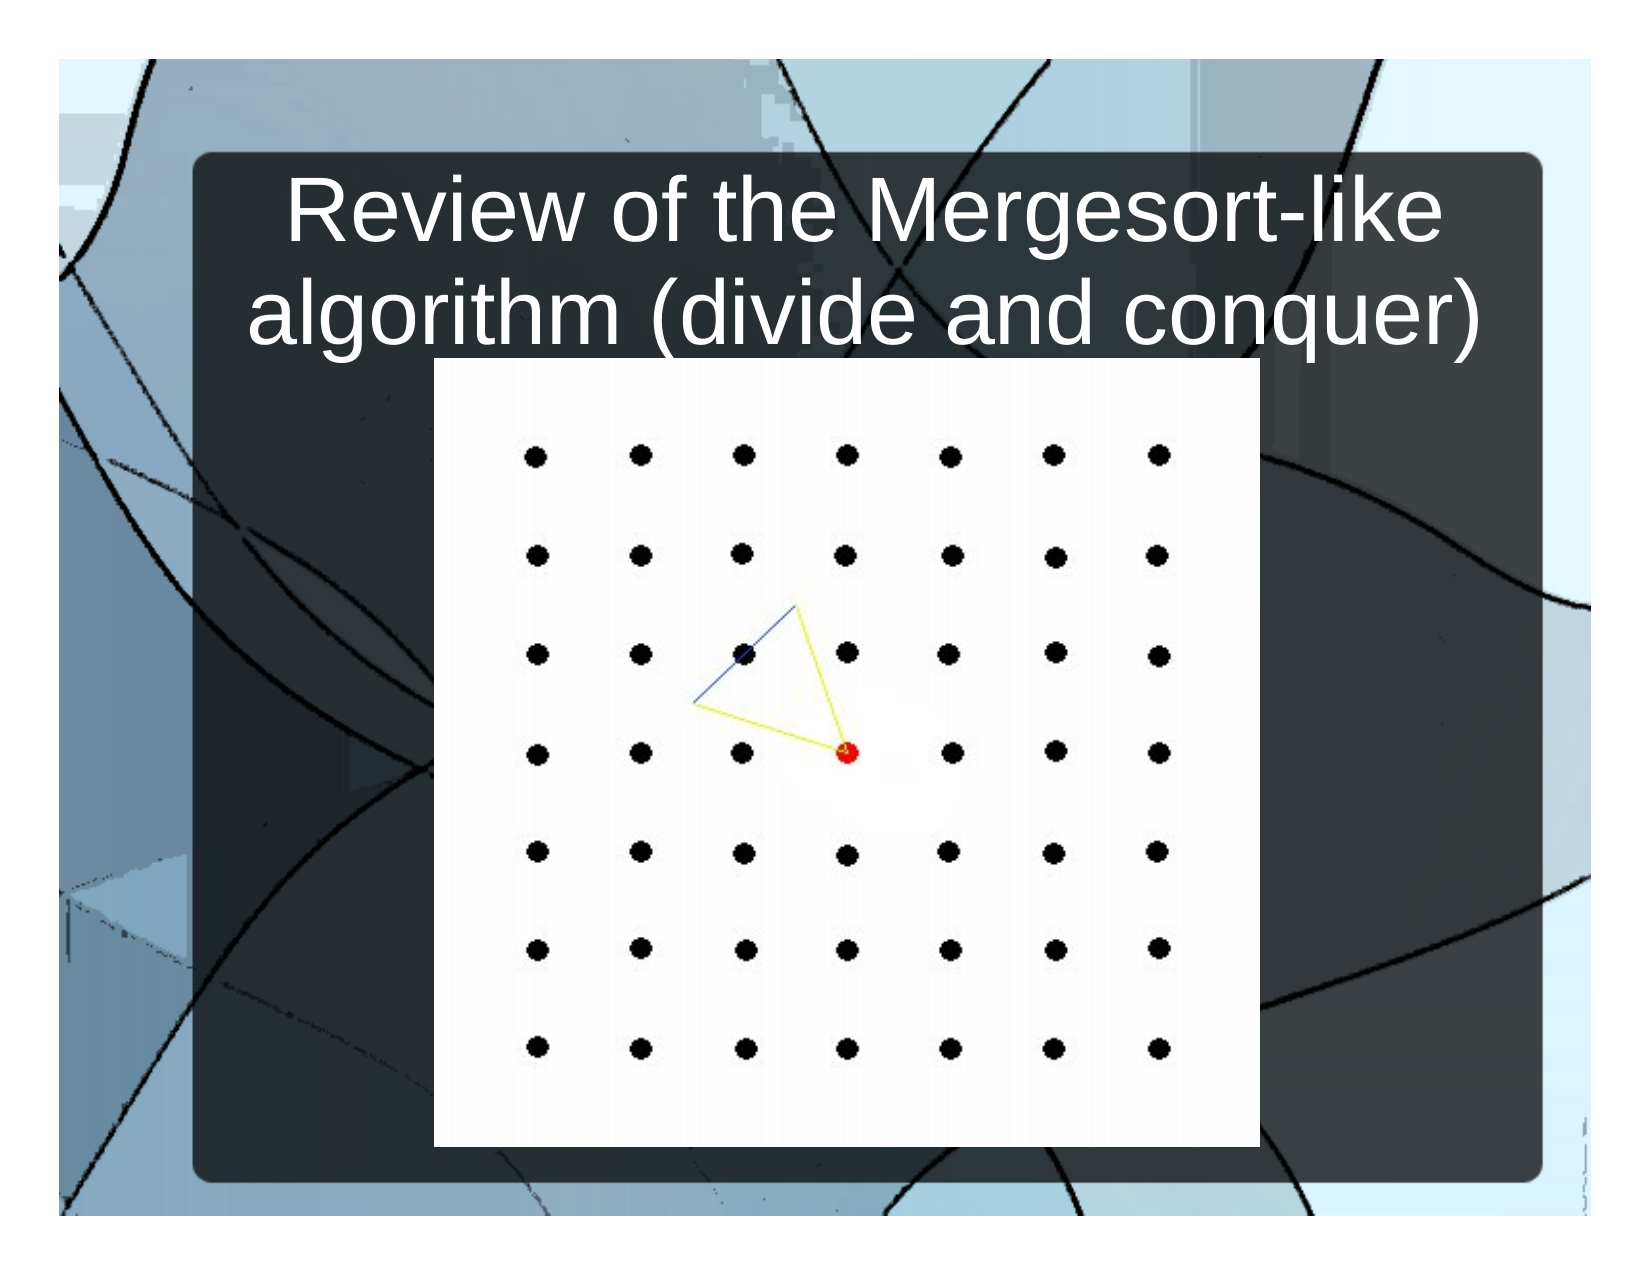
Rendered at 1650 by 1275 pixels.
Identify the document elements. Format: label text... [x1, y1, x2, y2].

title Review of the Mergesort-like algorithm (divide and conquer) [206, 155, 1526, 367]
picture [59, 59, 1591, 1216]
